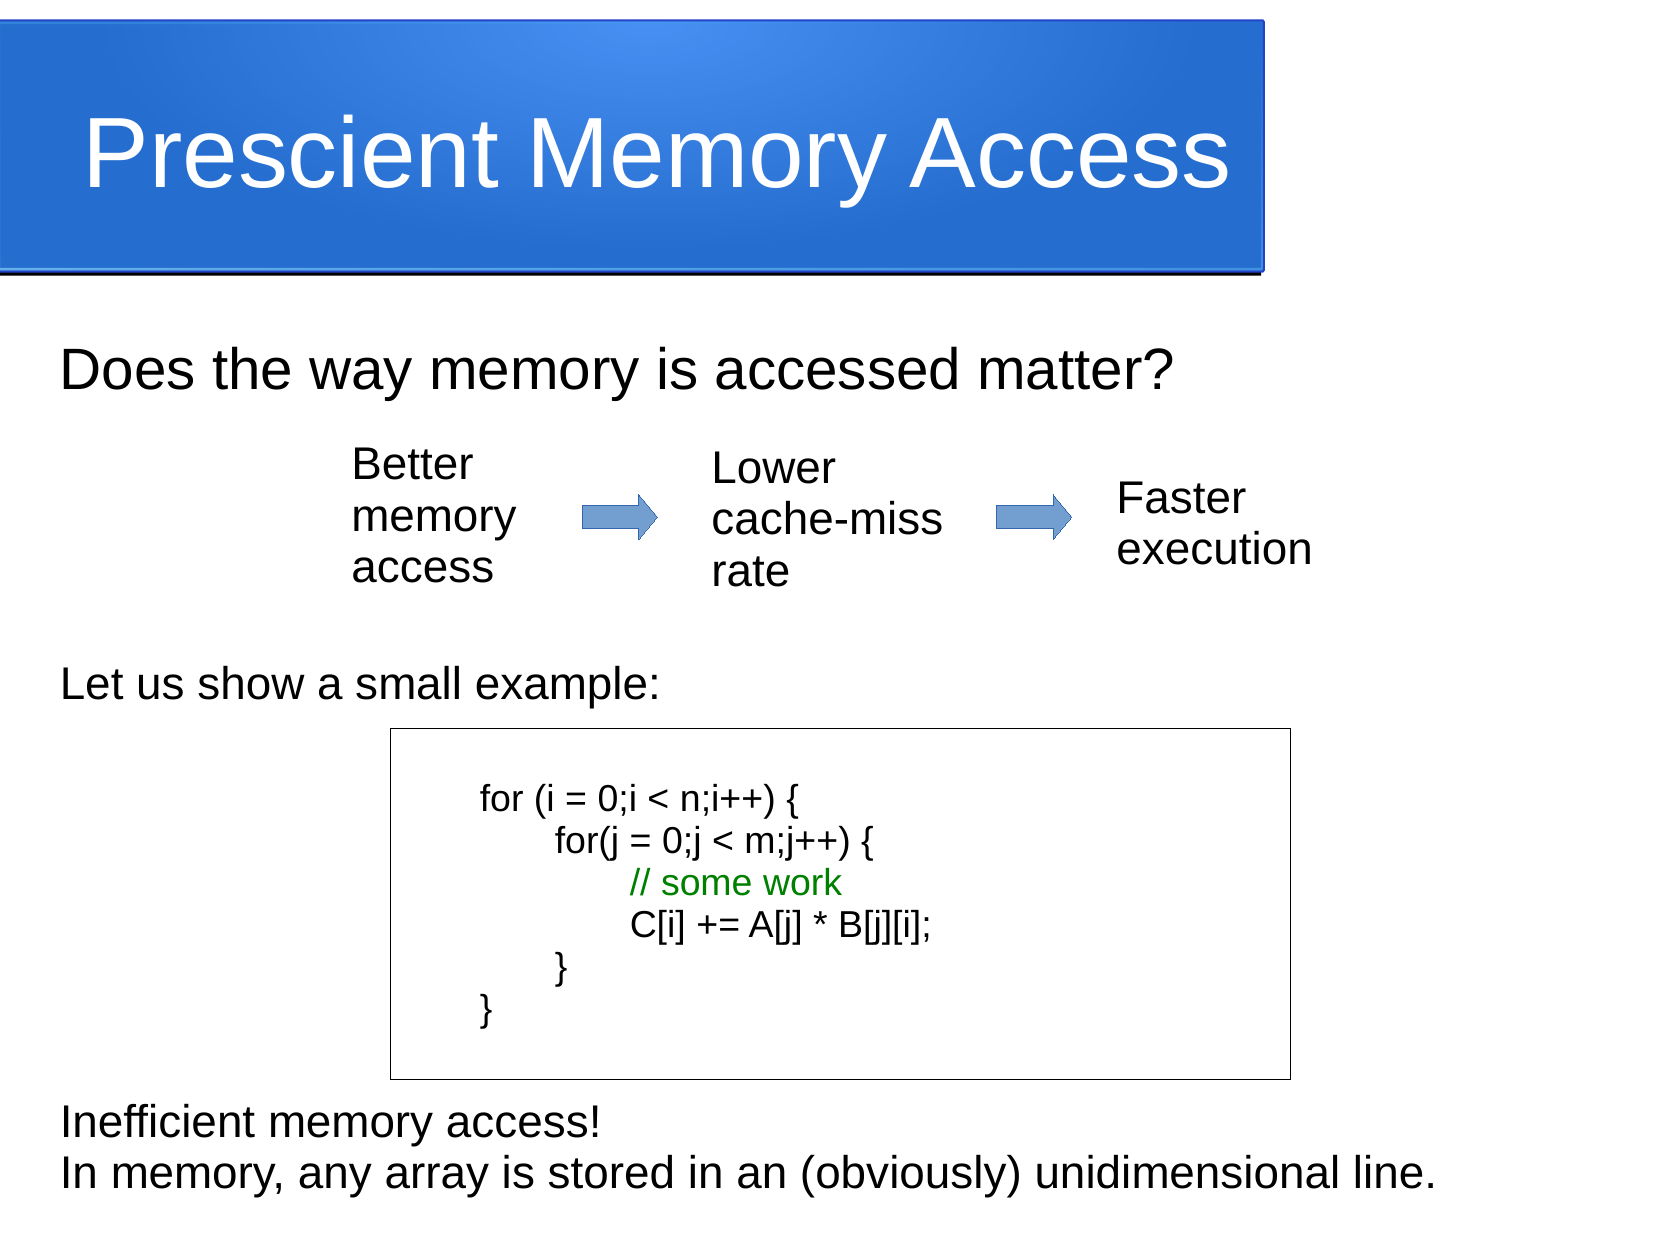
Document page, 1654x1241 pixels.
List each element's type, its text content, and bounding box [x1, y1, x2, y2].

text_box for (i = 0;i < n;i++) { for(j = 0;j < m;j++) { // some work C[i] += A[j] * B[j][i]; } } [390, 728, 1291, 1080]
text_box Better memory access [336, 430, 532, 600]
text_box Faster execution [1101, 464, 1336, 582]
text_box [996, 494, 1072, 540]
text_box [582, 494, 658, 540]
text_box Does the way memory is accessed matter? Let us show a small example: [45, 329, 1594, 717]
text_box Inefficient memory access! In memory, any array is stored in an (obviously) unidimensional line. [45, 1088, 1530, 1206]
text_box Lower cache-miss rate [696, 434, 963, 604]
title Prescient Memory Access [82, 49, 1250, 257]
